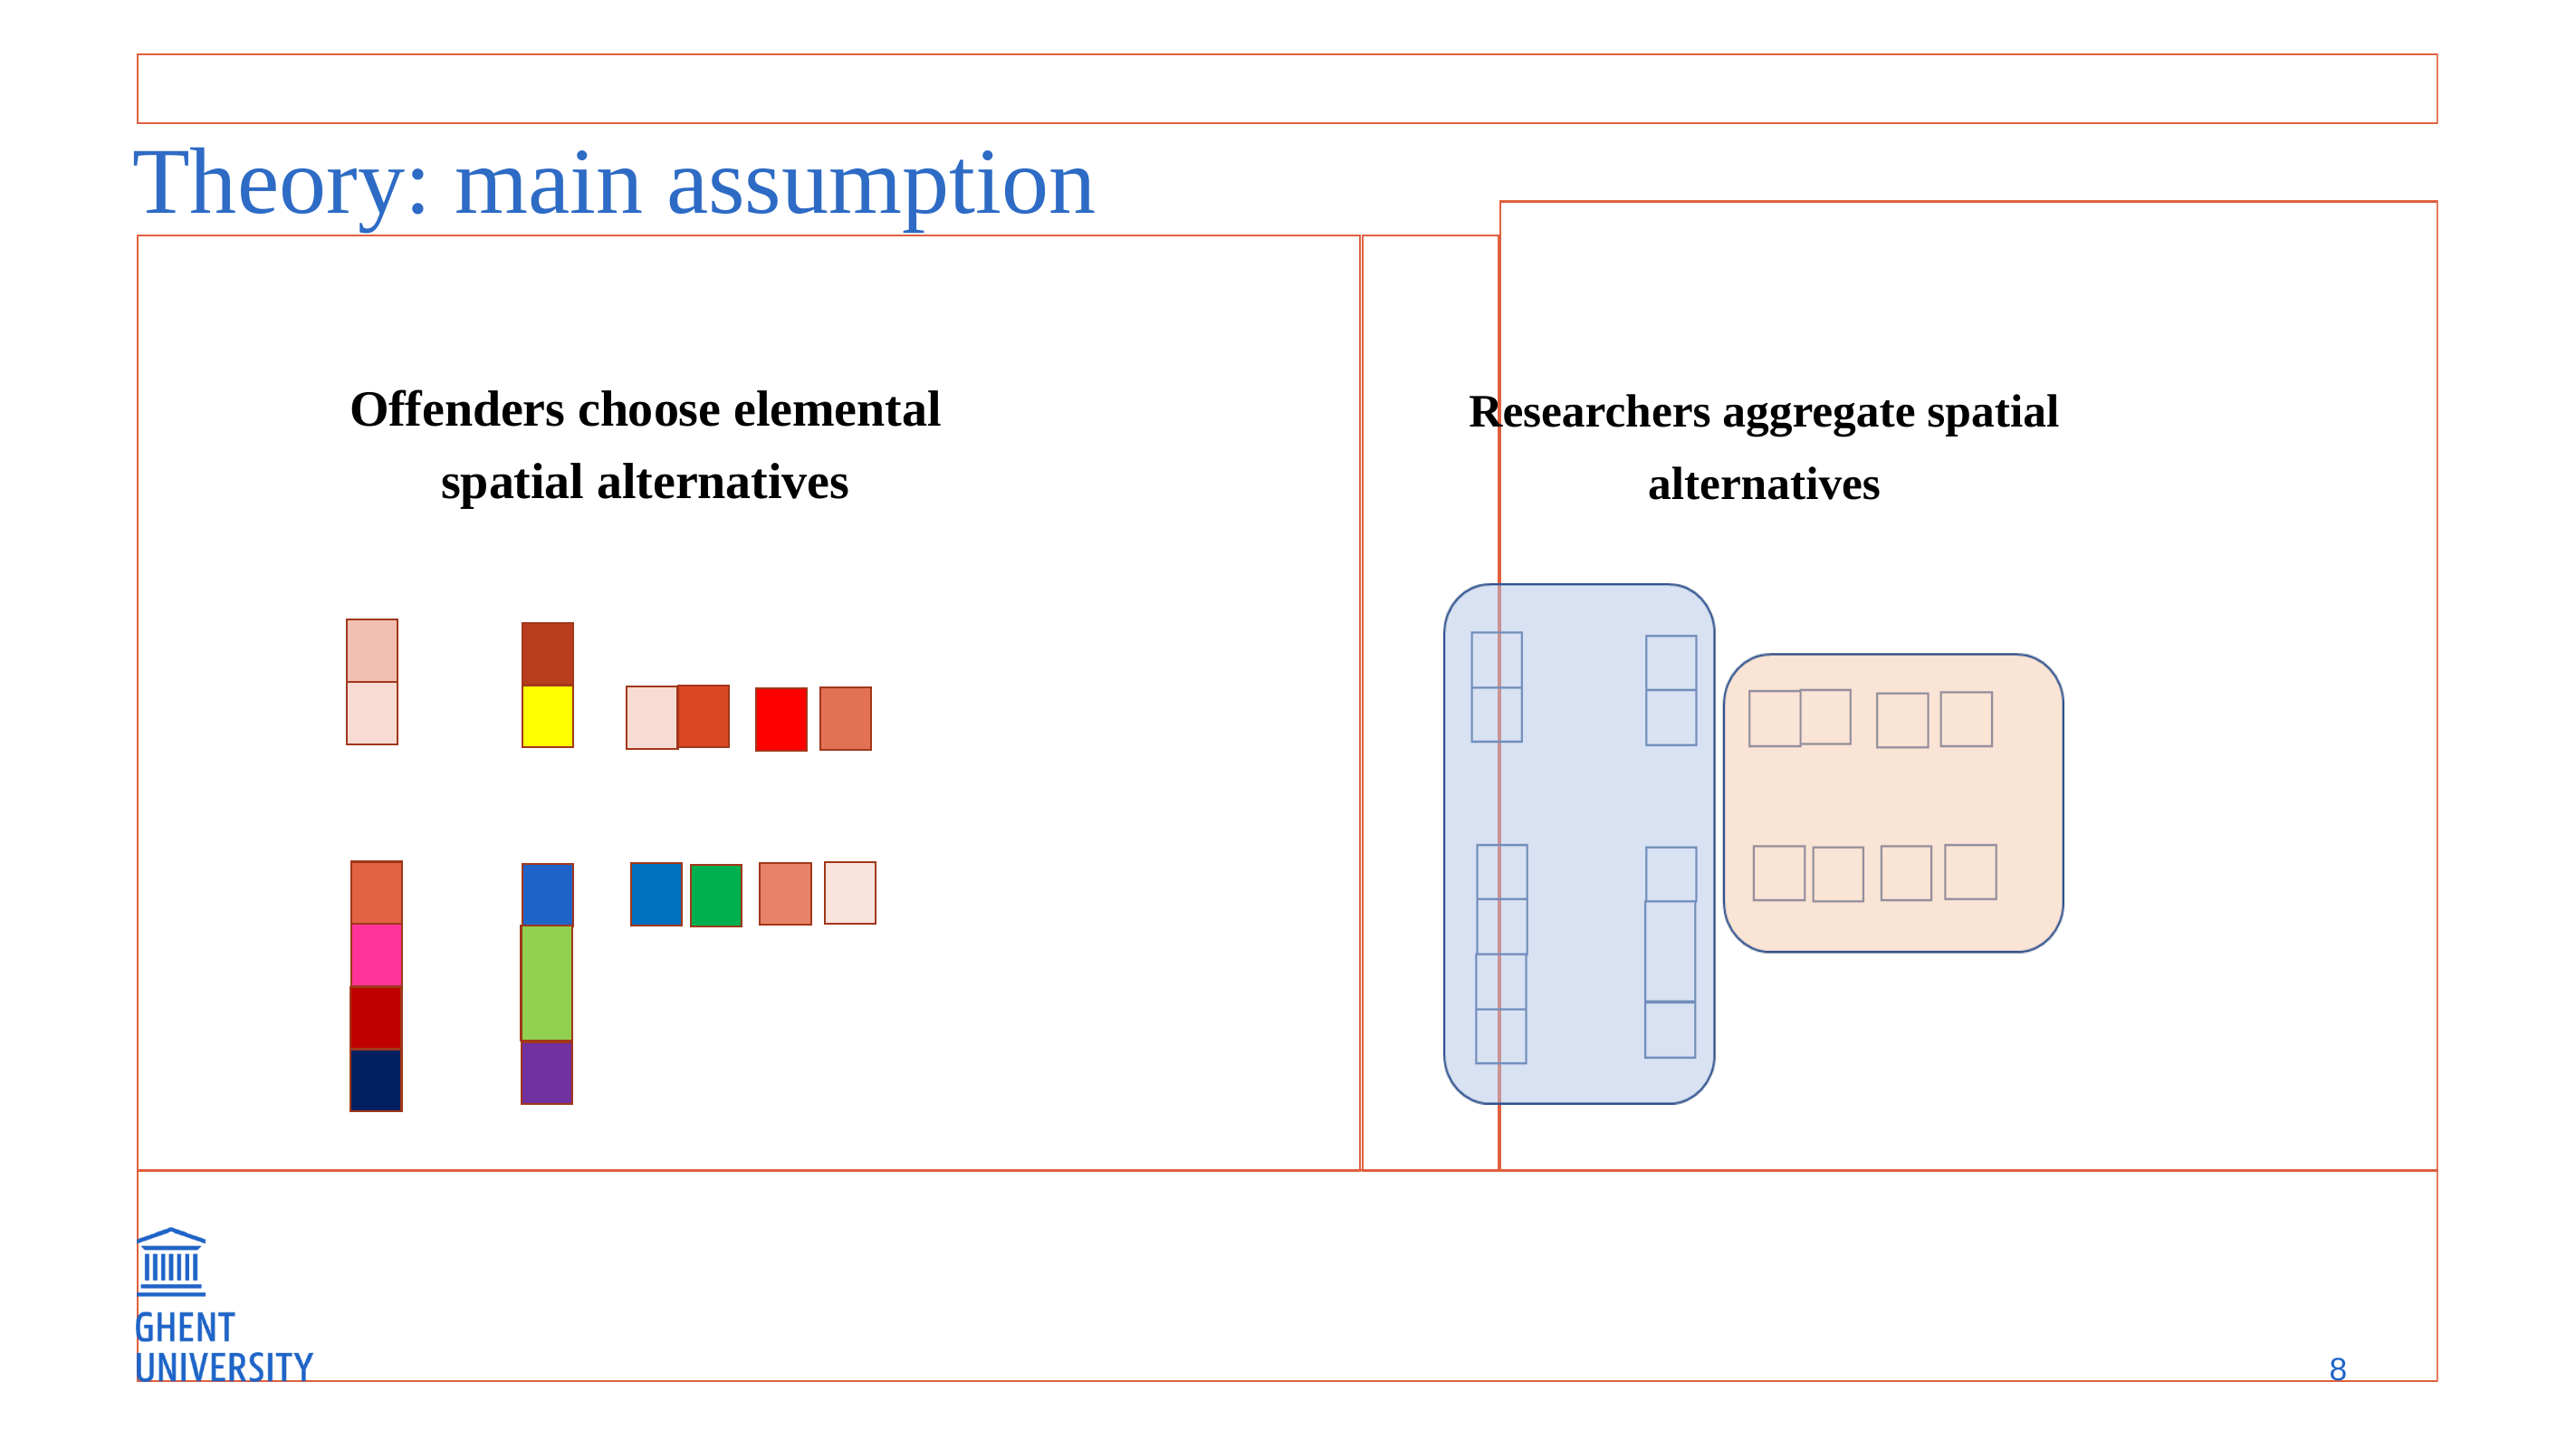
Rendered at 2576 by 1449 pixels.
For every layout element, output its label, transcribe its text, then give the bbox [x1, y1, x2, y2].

text_box Offenders choose elemental spatial alternatives [311, 356, 981, 516]
text_box [627, 686, 729, 749]
text_box [351, 861, 402, 986]
text_box Theory: main assumption [119, 112, 2337, 241]
text_box Researchers aggregate spatial alternatives [1414, 356, 2115, 516]
text_box [631, 863, 682, 926]
text_box [350, 1050, 402, 1111]
text_box 5 [2315, 1329, 2453, 1407]
text_box [825, 862, 876, 924]
picture [1443, 583, 2064, 1105]
text_box [347, 619, 397, 744]
text_box [522, 686, 573, 747]
text_box [522, 1042, 572, 1104]
text_box [756, 688, 807, 751]
text_box [522, 623, 573, 685]
text_box [350, 987, 402, 1049]
text_box [521, 864, 573, 1041]
text_box [760, 863, 811, 925]
text_box [691, 865, 742, 926]
text_box [820, 687, 871, 750]
